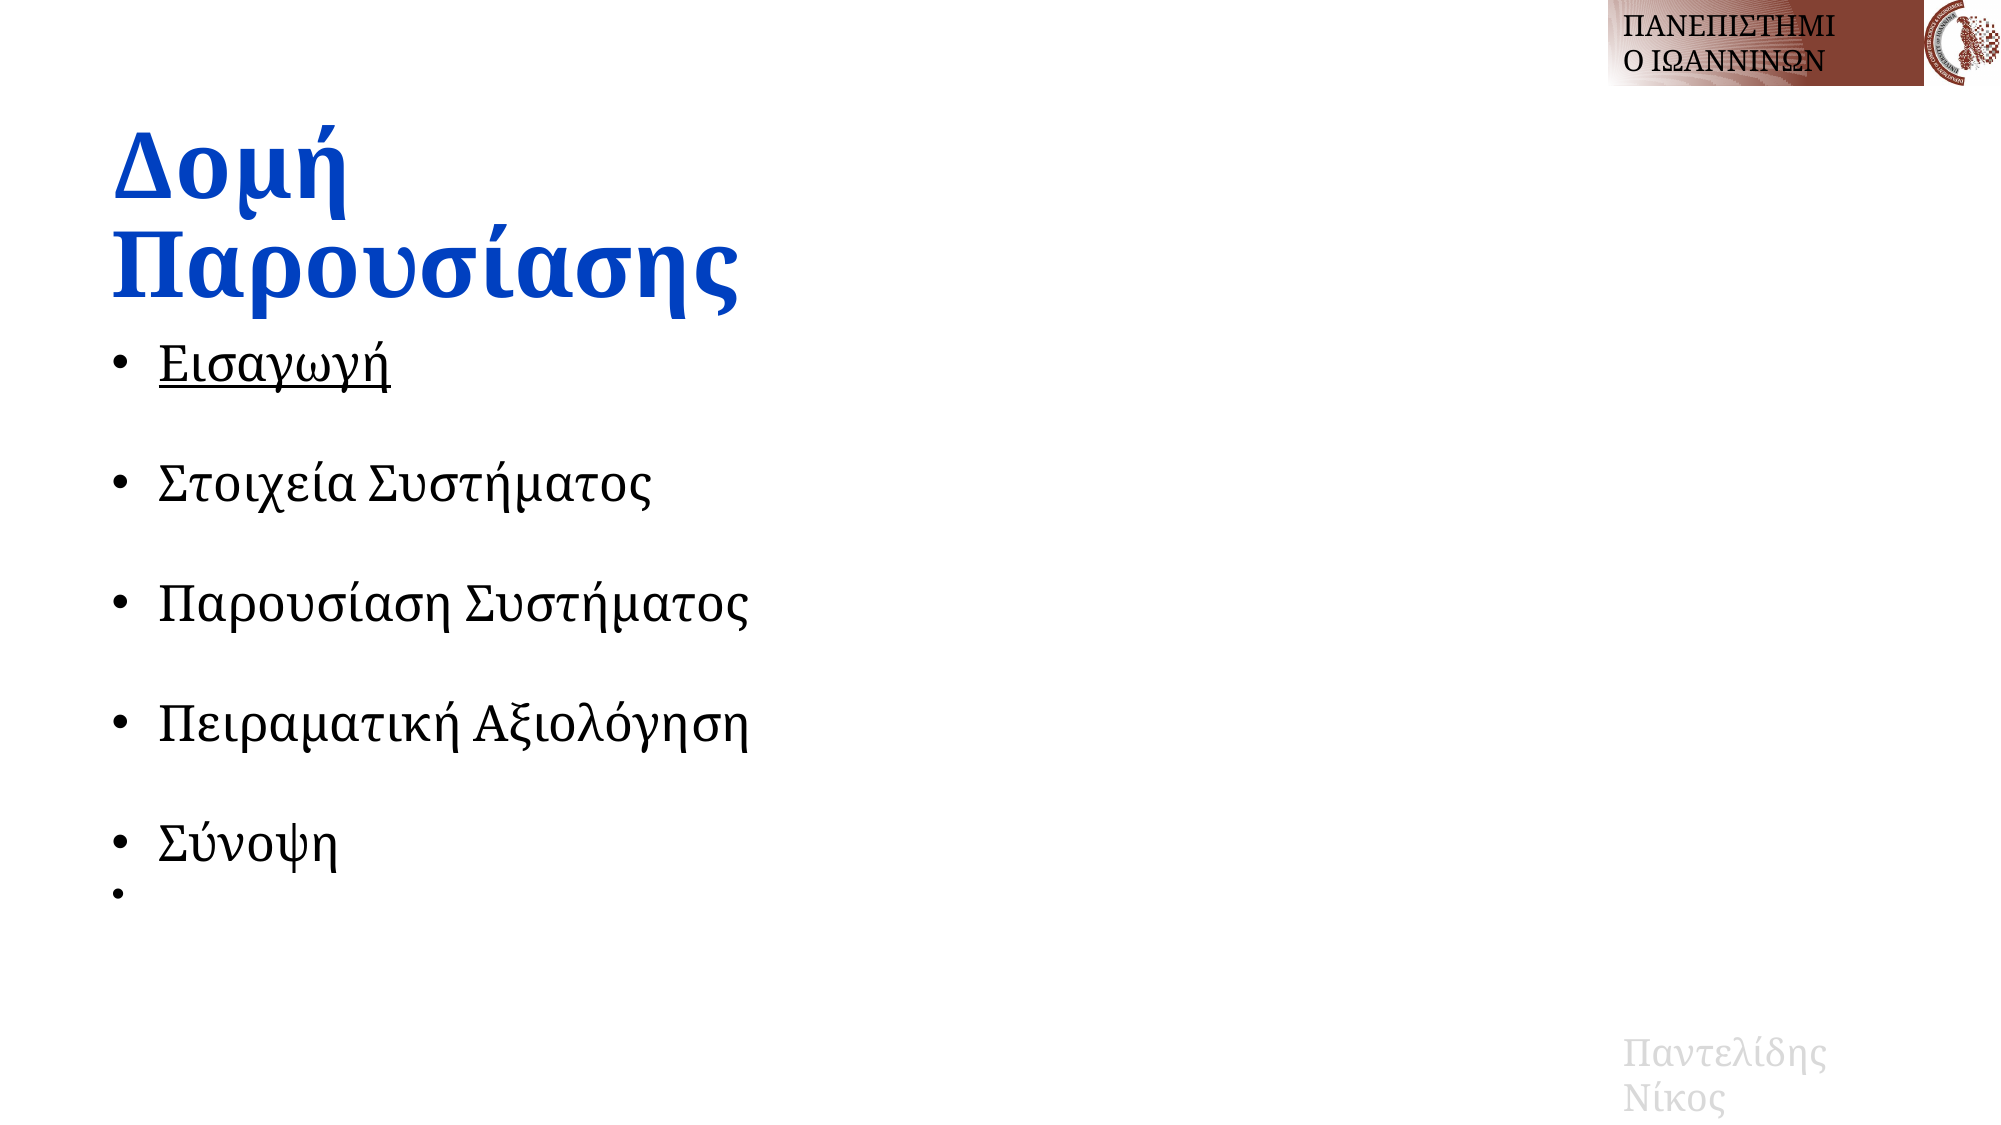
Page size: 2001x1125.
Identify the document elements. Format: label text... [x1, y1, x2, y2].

text_box Εισαγωγή Στοιχεία Συστήματος Παρουσίαση Συστήματος Πειραματική Αξιολόγηση Σύνοψη [96, 265, 1001, 931]
title Δομή Παρουσίασης [96, 112, 1001, 265]
